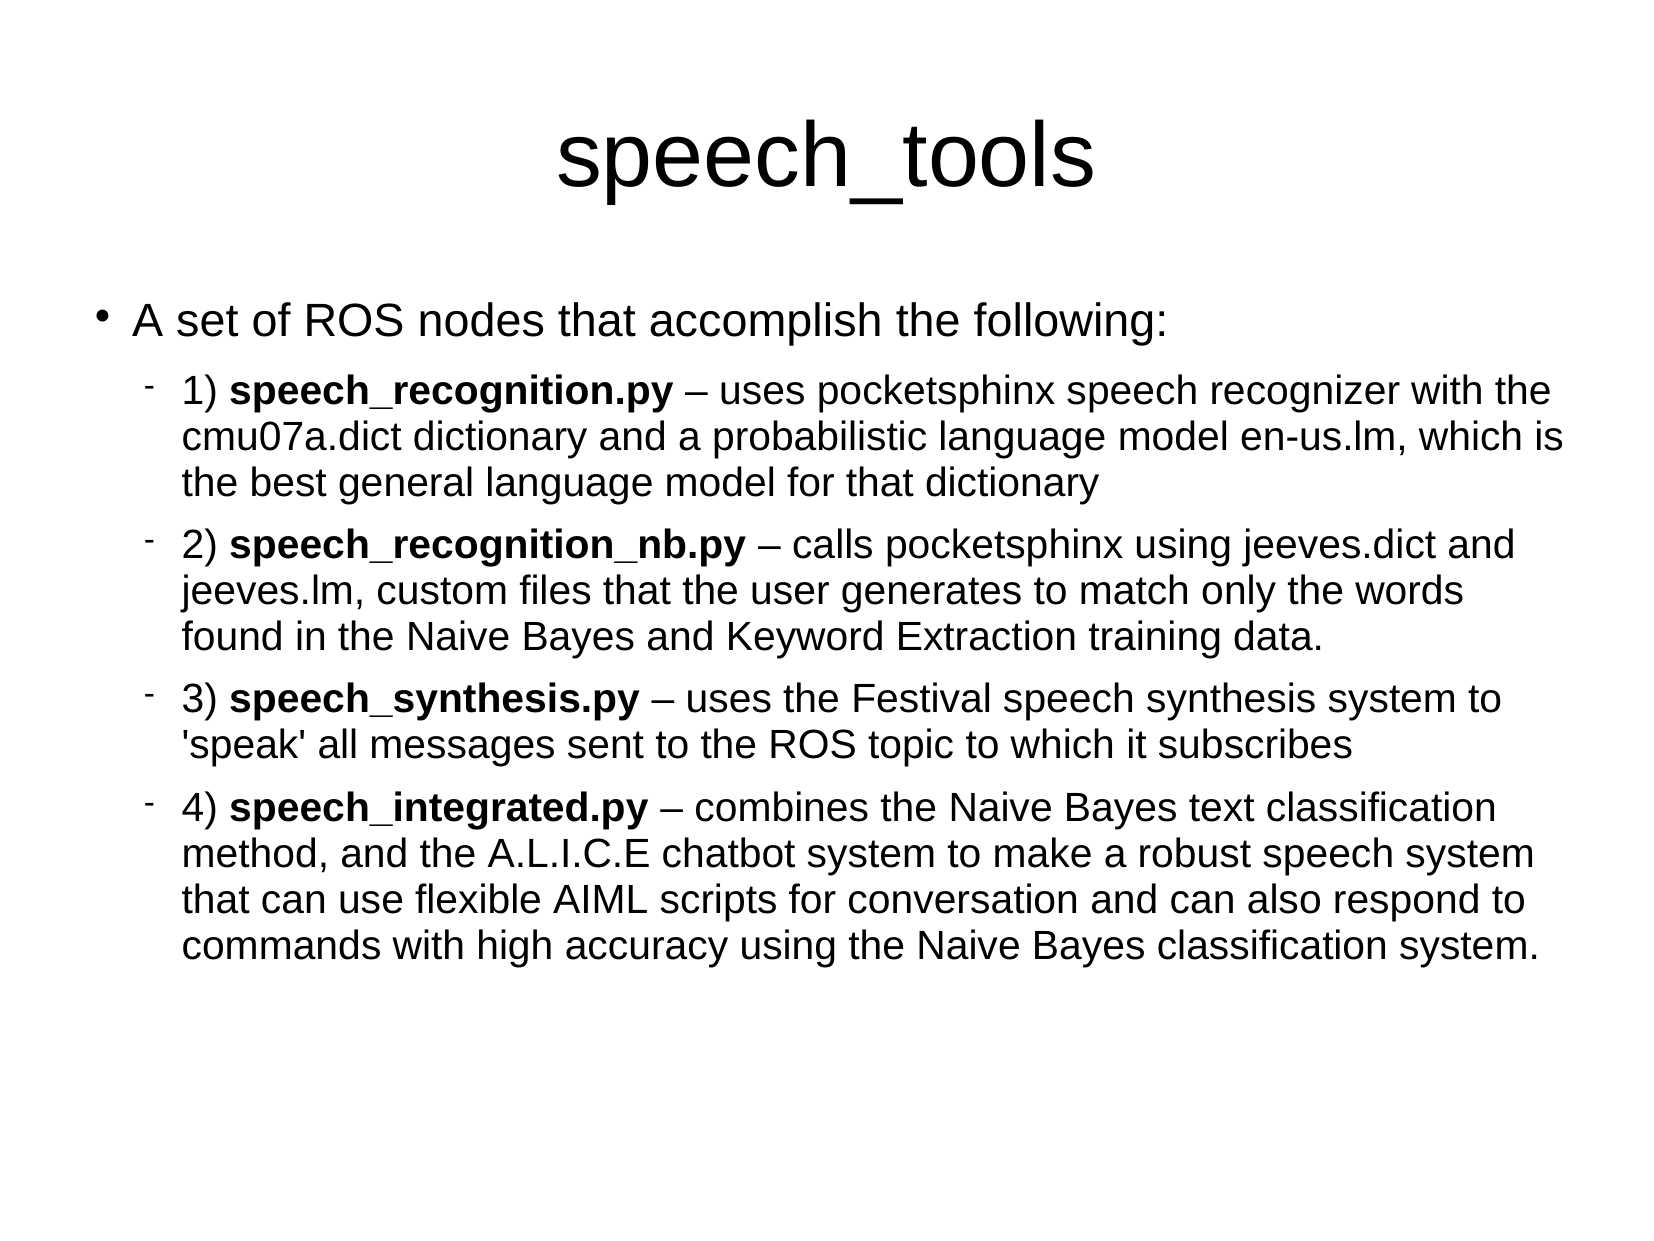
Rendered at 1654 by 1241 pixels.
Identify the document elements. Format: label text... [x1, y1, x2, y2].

title speech_tools [82, 49, 1571, 257]
list A set of ROS nodes that accomplish the following: 1) speech_recognition.py – uses pocketsphinx speech recognizer with the cmu07a.dict dictionary and a probabilistic language model en-us.lm, which is the best general language model for that dictionary 2) speech_recognition_nb.py – calls pocketsphinx using jeeves.dict and jeeves.lm, custom files that the user generates to match only the words found in the Naive Bayes and Keyword Extraction training data. 3) speech_synthesis.py – uses the Festival speech synthesis system to 'speak' all messages sent to the ROS topic to which it subscribes 4) speech_integrated.py – combines the Naive Bayes text classification method, and the A.L.I.C.E chatbot system to make a robust speech system that can use flexible AIML scripts for conversation and can also respond to commands with high accuracy using the Naive Bayes classification system. [82, 290, 1571, 1010]
